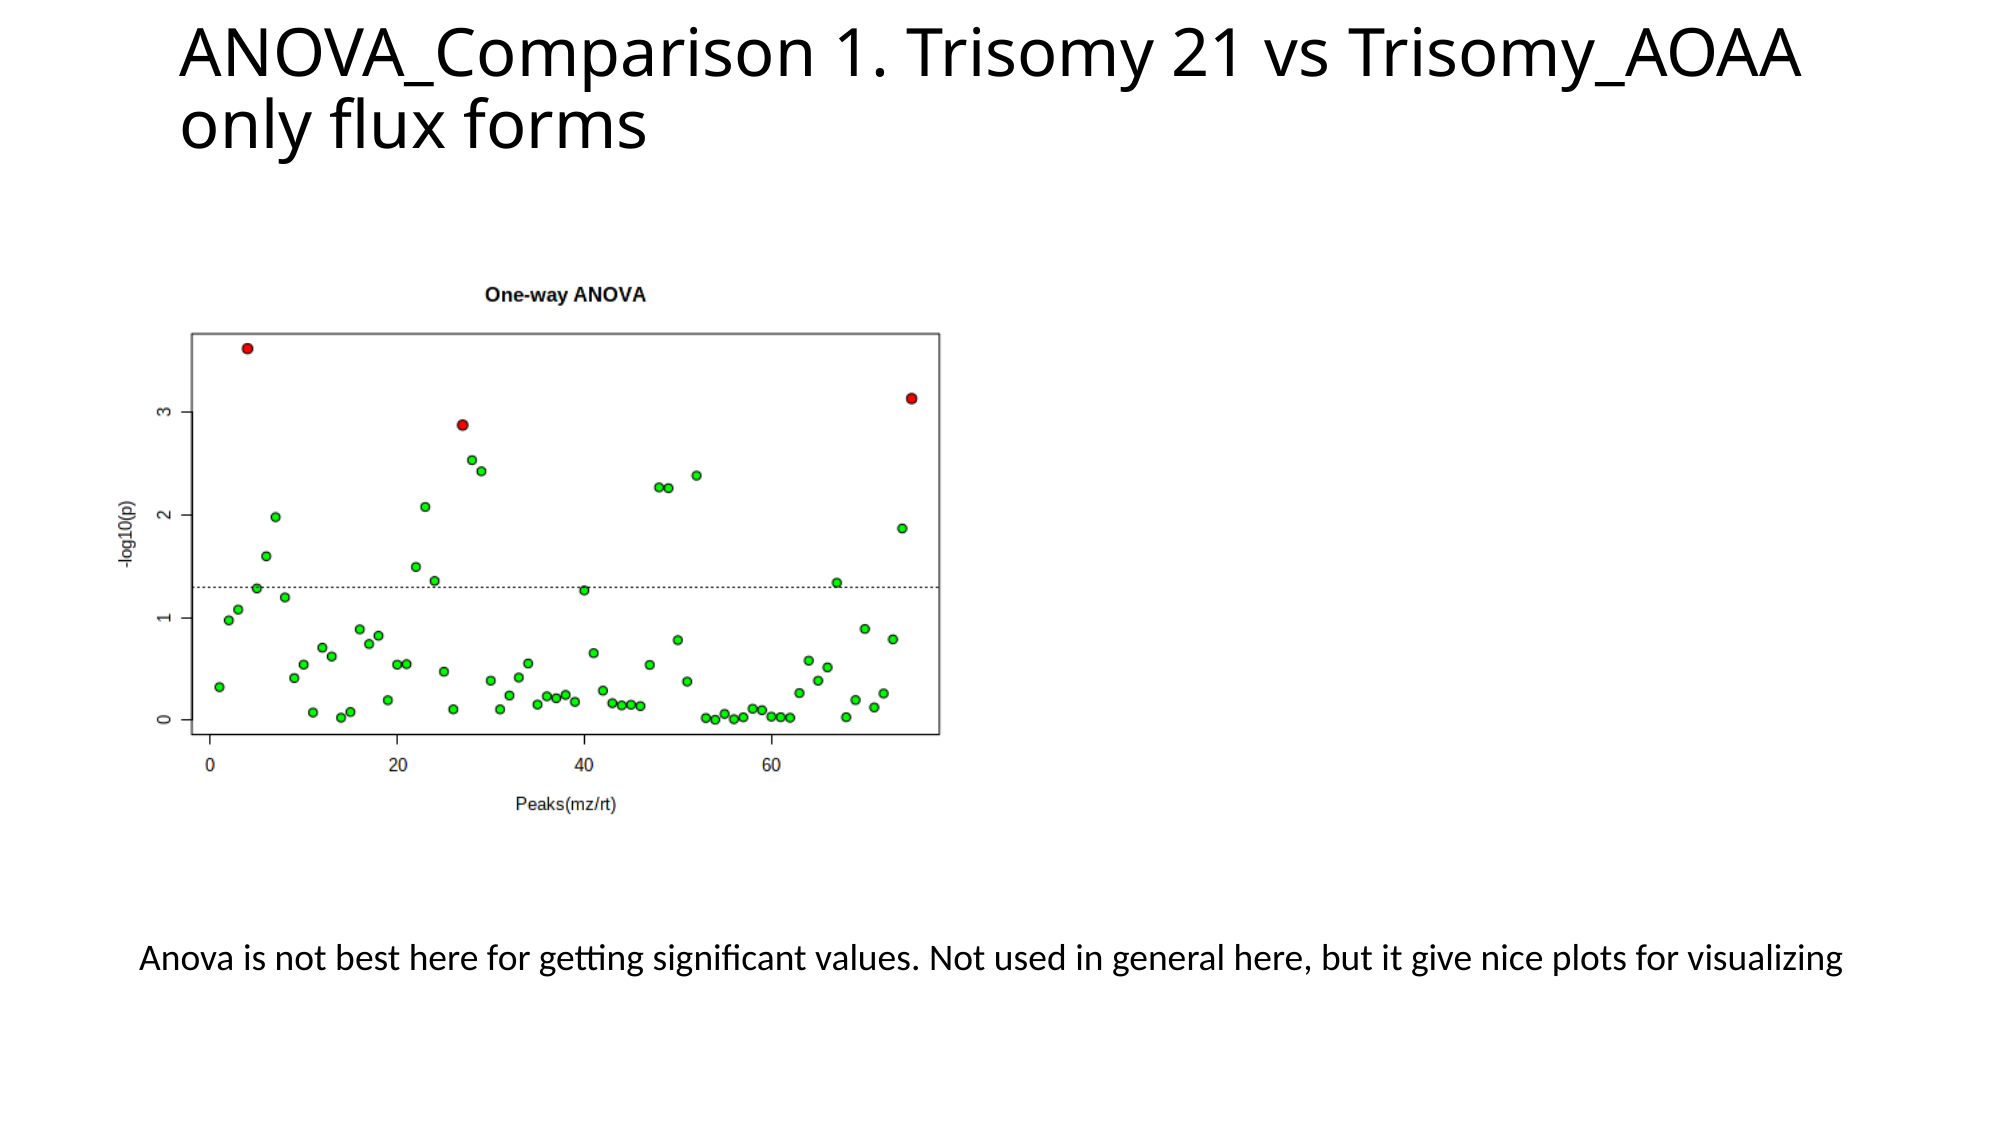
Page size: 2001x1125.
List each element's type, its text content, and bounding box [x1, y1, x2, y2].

title ANOVA_Comparison 1. Trisomy 21 vs Trisomy_AOAA only flux forms [164, 11, 1890, 230]
text_box Anova is not best here for getting significant values. Not used in general here, but it give nice plots for visualizing [124, 925, 1861, 986]
picture [113, 255, 980, 833]
